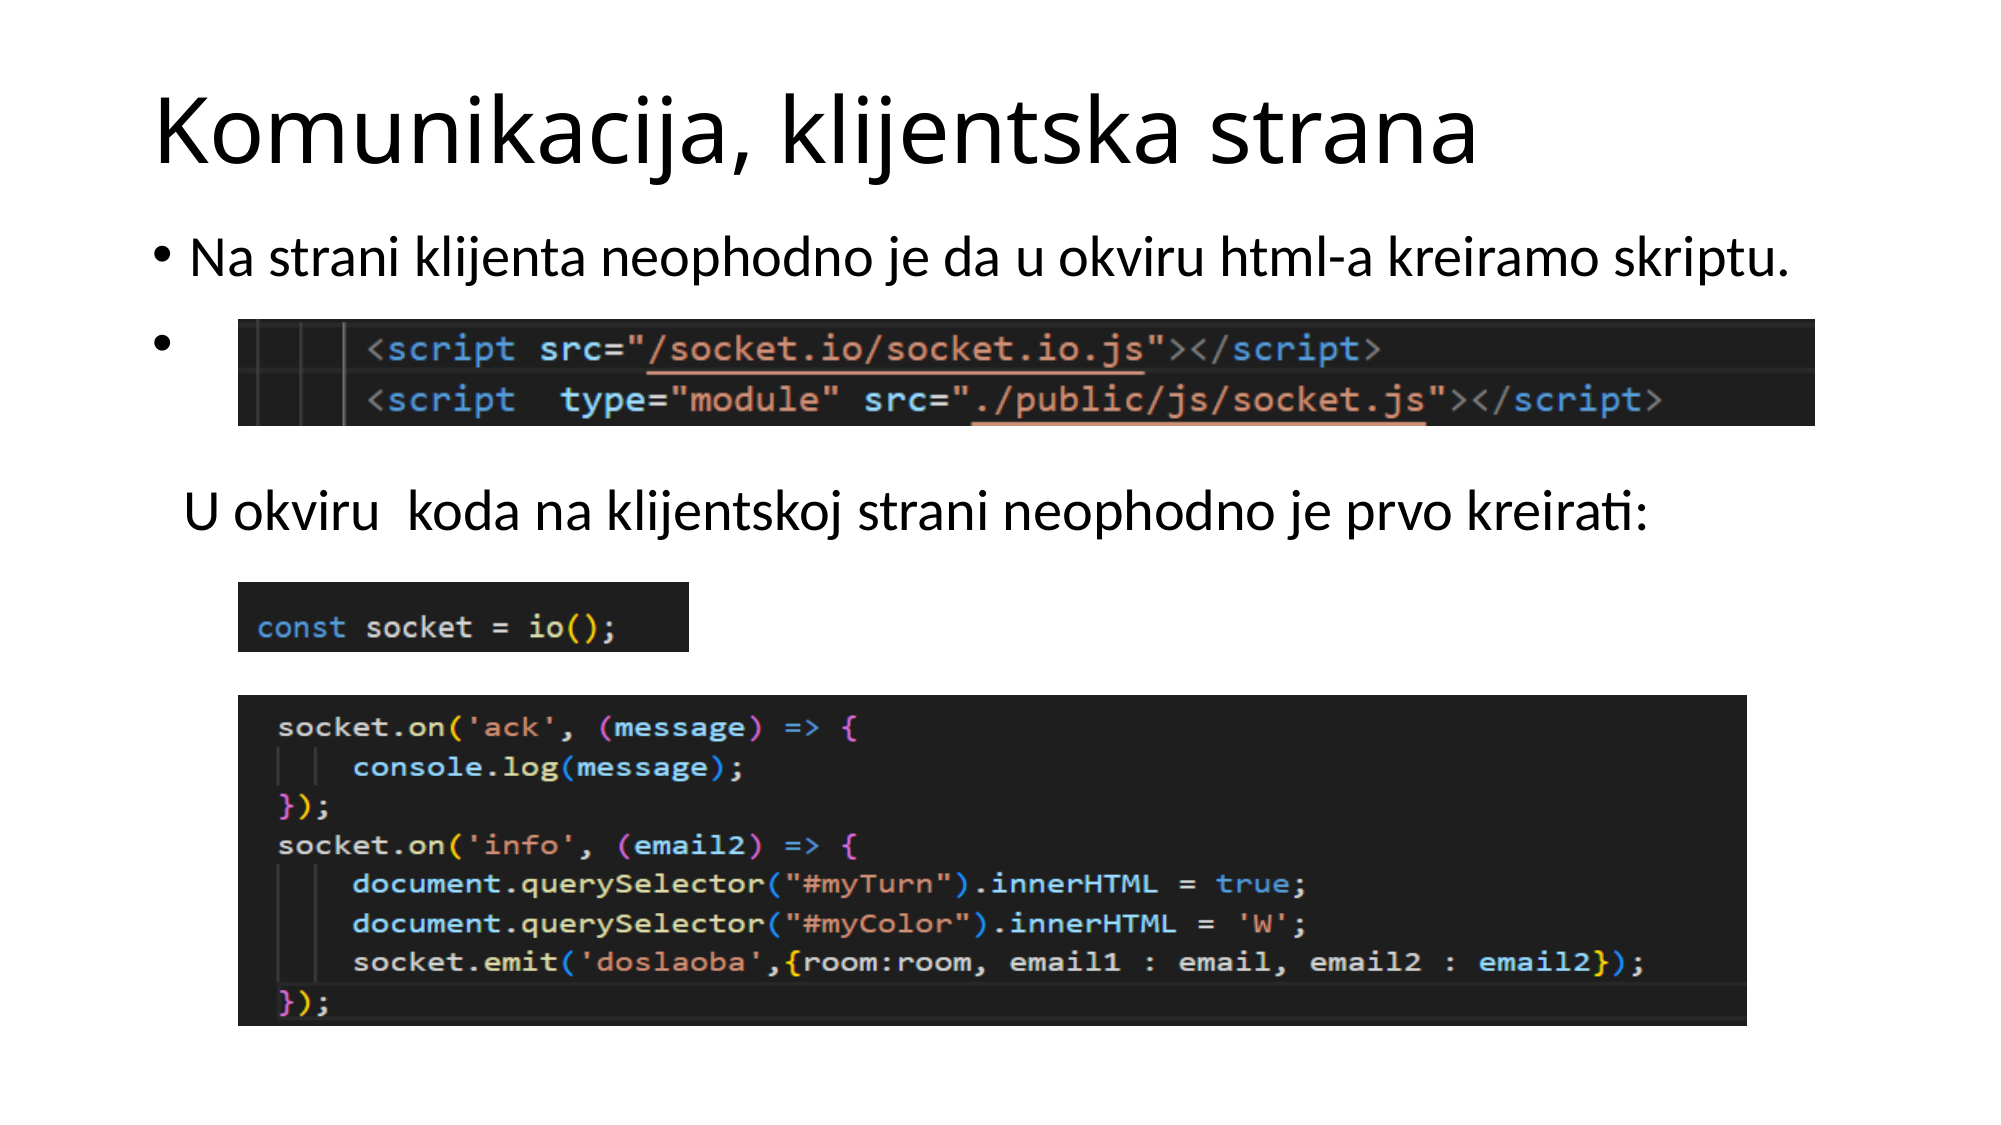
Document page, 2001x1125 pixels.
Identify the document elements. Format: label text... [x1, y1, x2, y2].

picture [238, 319, 1815, 426]
title Komunikacija, klijentska strana [137, 24, 1863, 218]
picture [238, 695, 1747, 1026]
text_box U okviru koda na klijentskoj strani neophodno je prvo kreirati: [141, 464, 1858, 642]
list Na strani klijenta neophodno je da u okviru html-a kreiramo skriptu. [137, 218, 1863, 1014]
picture [238, 582, 689, 652]
